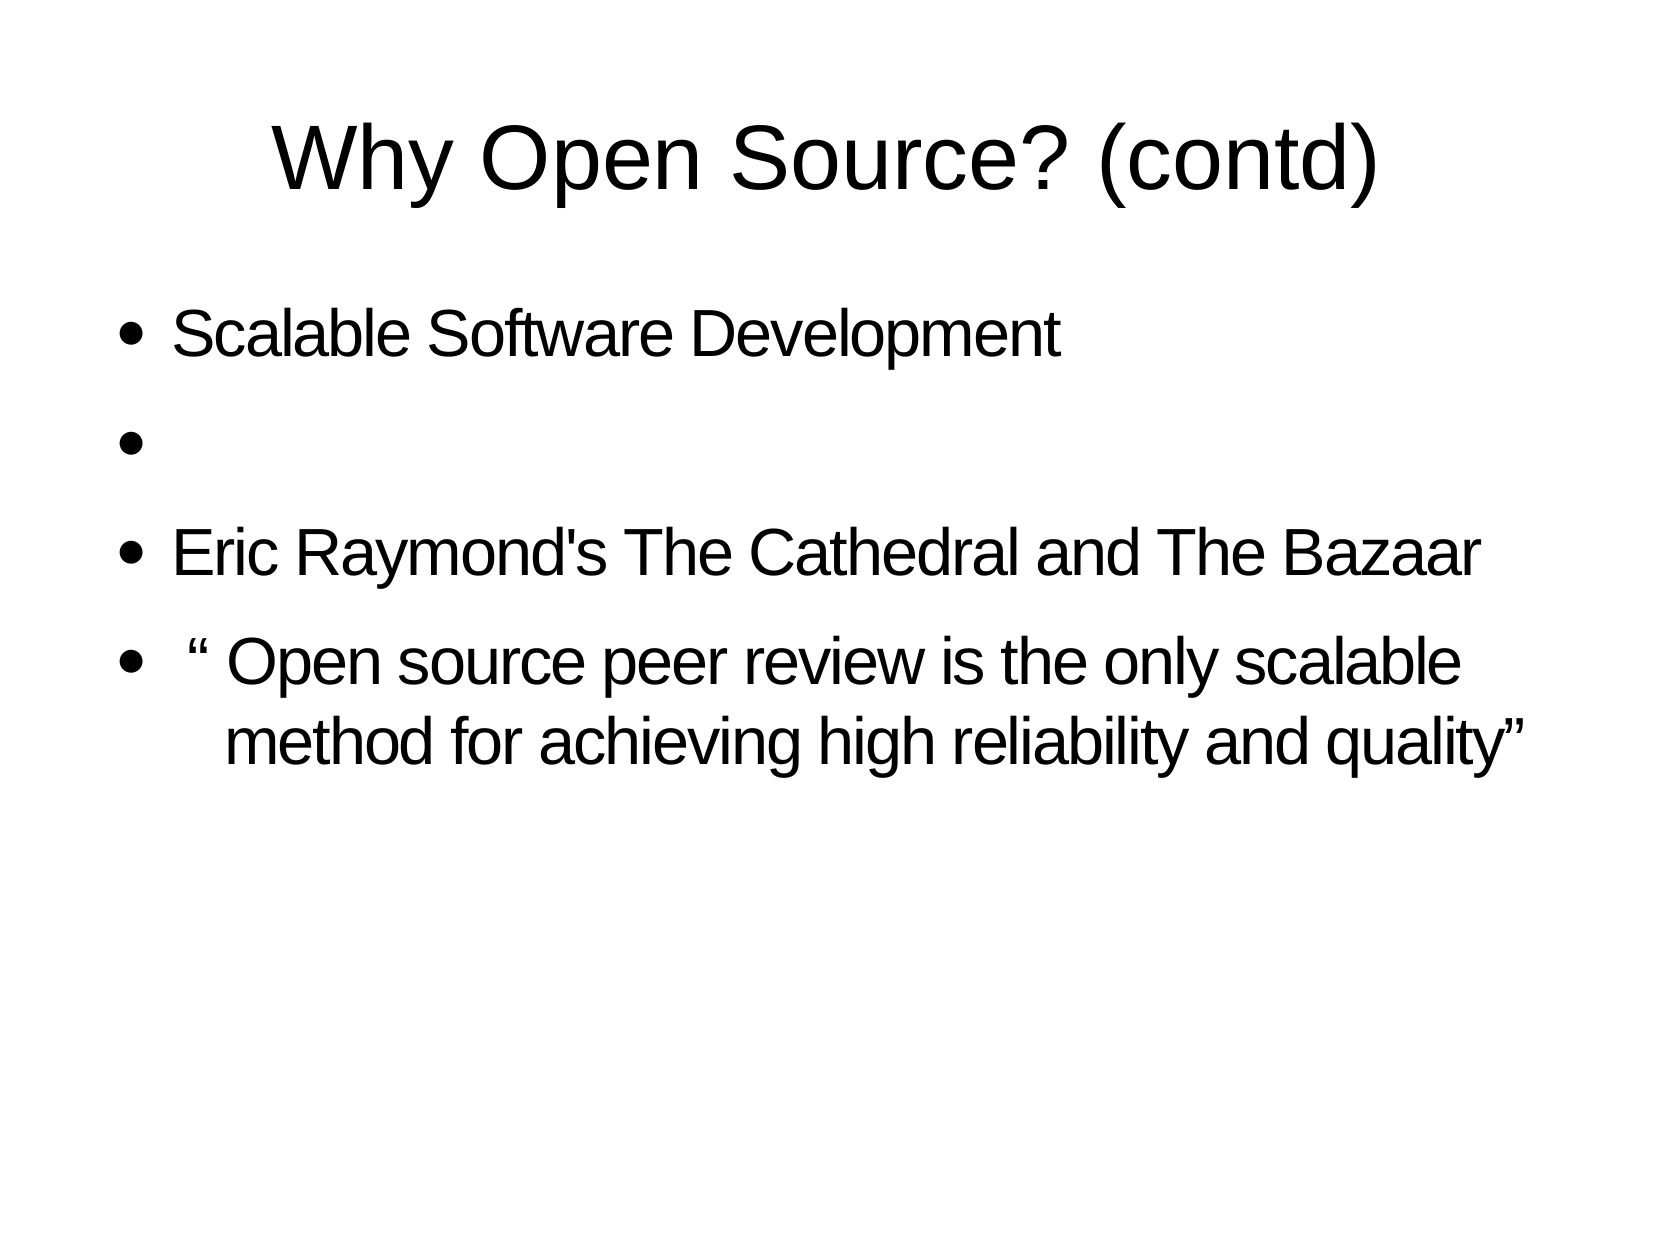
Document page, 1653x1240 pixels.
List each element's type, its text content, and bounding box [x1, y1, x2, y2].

text_box Why Open Source? (contd) [82, 102, 1571, 204]
text_box Scalable Software Development Eric Raymond's The Cathedral and The Bazaar “ Open source peer review is the only scalable method for achieving high reliability and quality” [82, 290, 1571, 1010]
